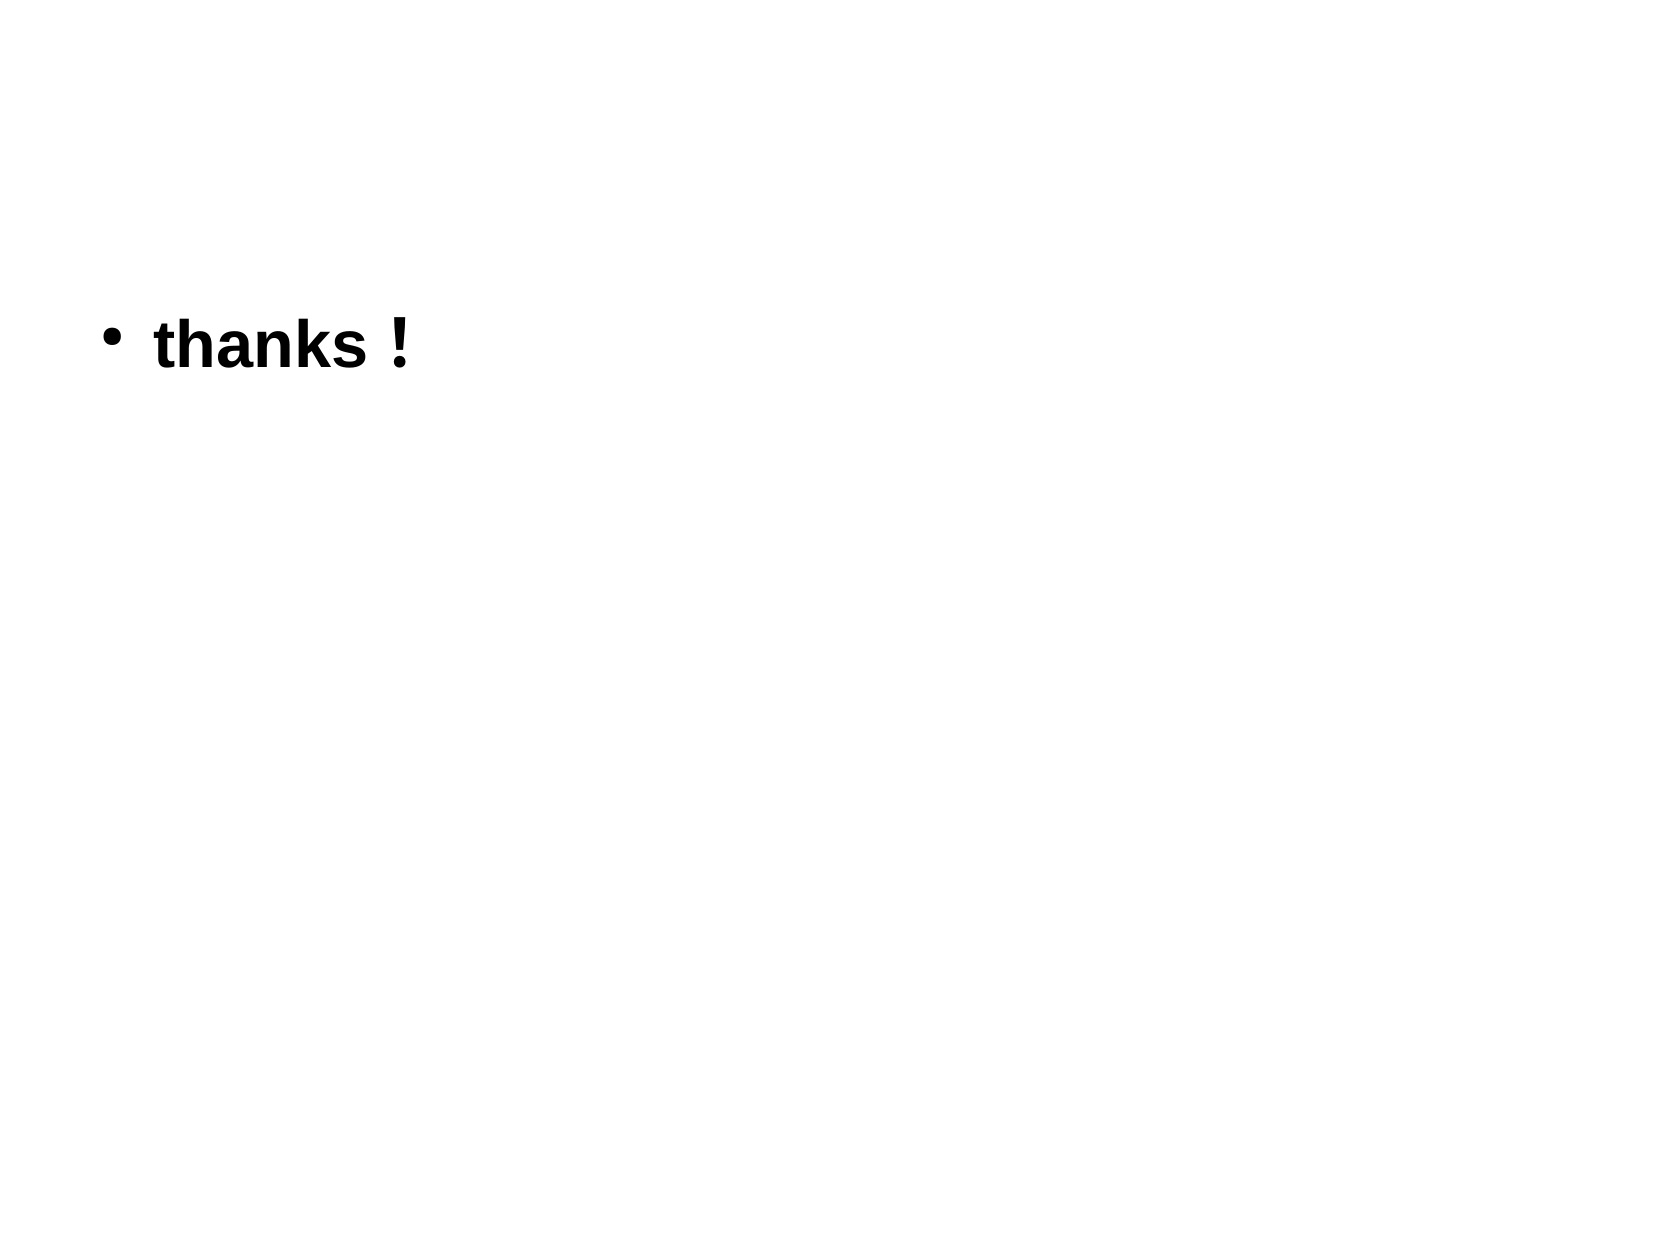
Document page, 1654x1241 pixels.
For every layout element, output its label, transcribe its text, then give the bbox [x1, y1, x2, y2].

list thanks！ [82, 290, 1571, 1010]
